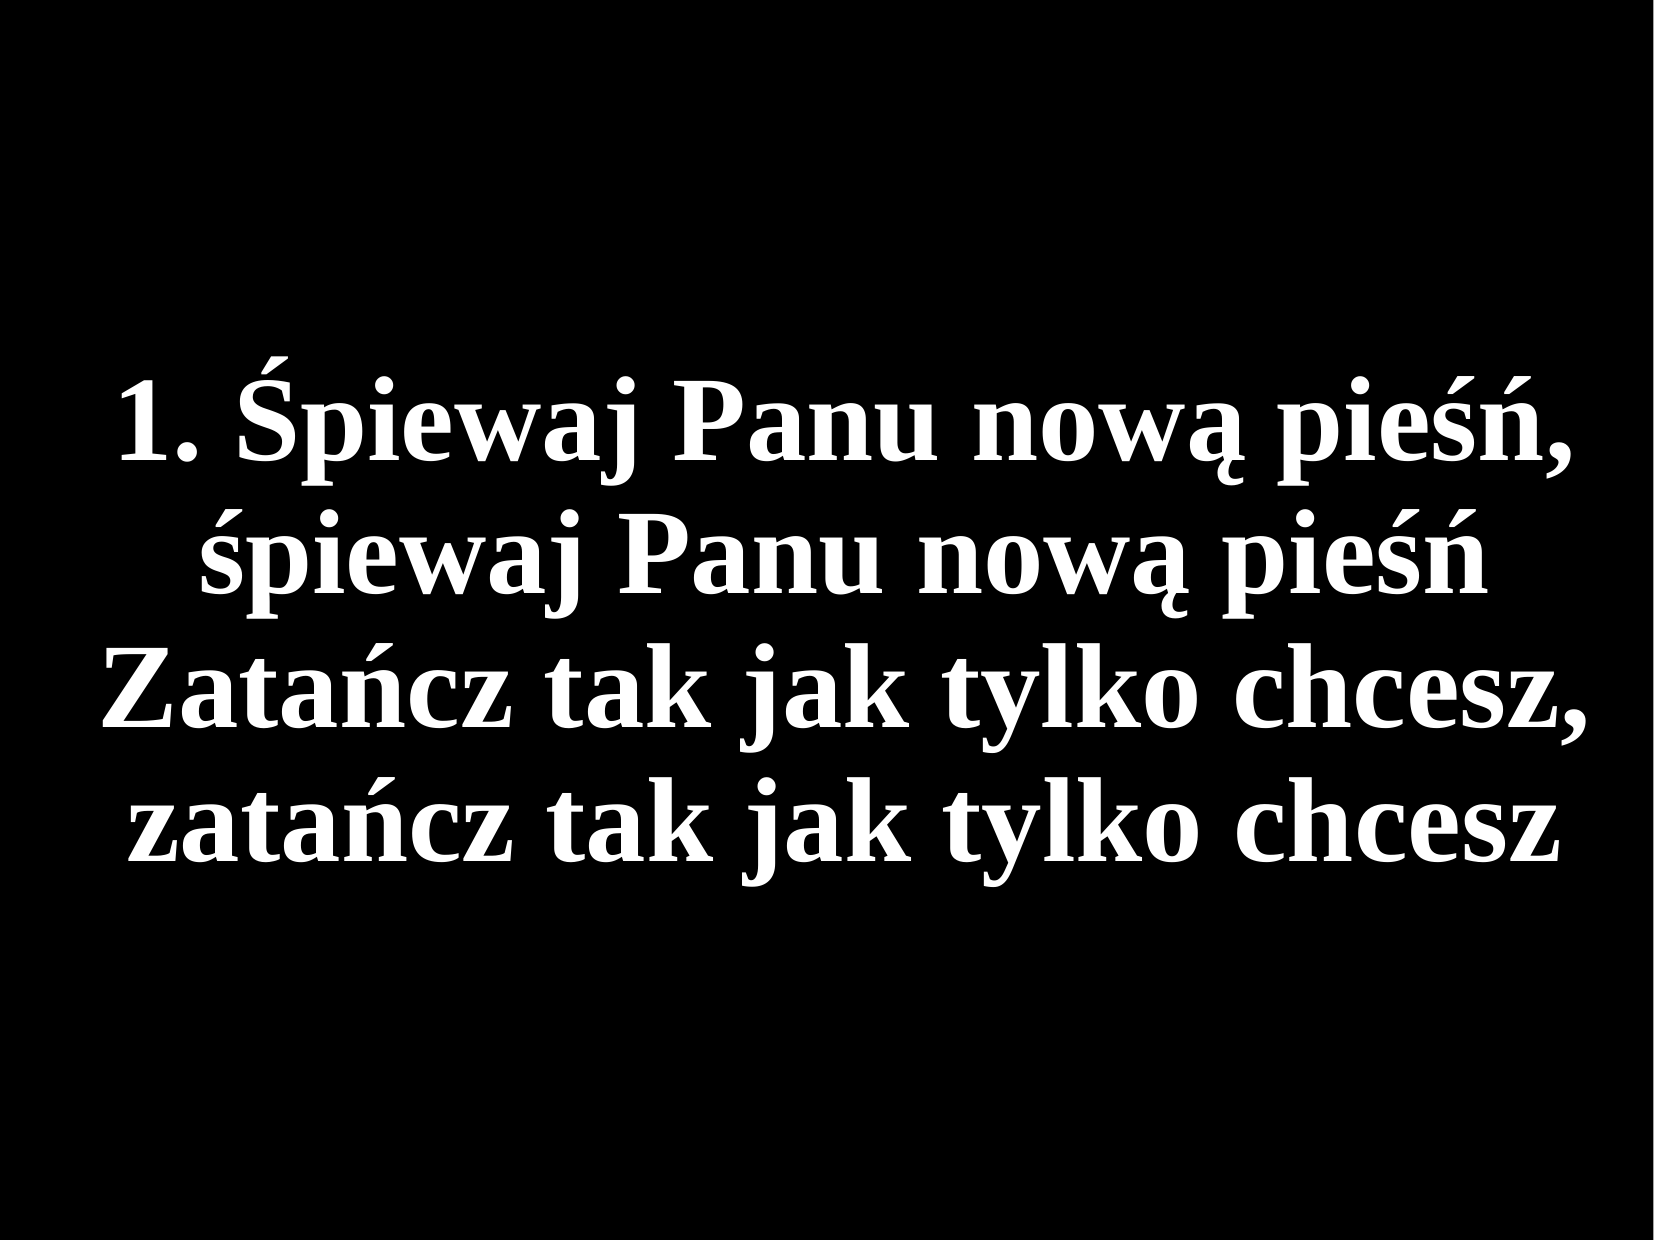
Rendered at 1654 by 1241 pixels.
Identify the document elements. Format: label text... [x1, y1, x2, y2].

subtitle 1. Śpiewaj Panu nową pieśń, śpiewaj Panu nową pieśń Zatańcz tak jak tylko chcesz, zatańcz tak jak tylko chcesz [0, 0, 1654, 1241]
